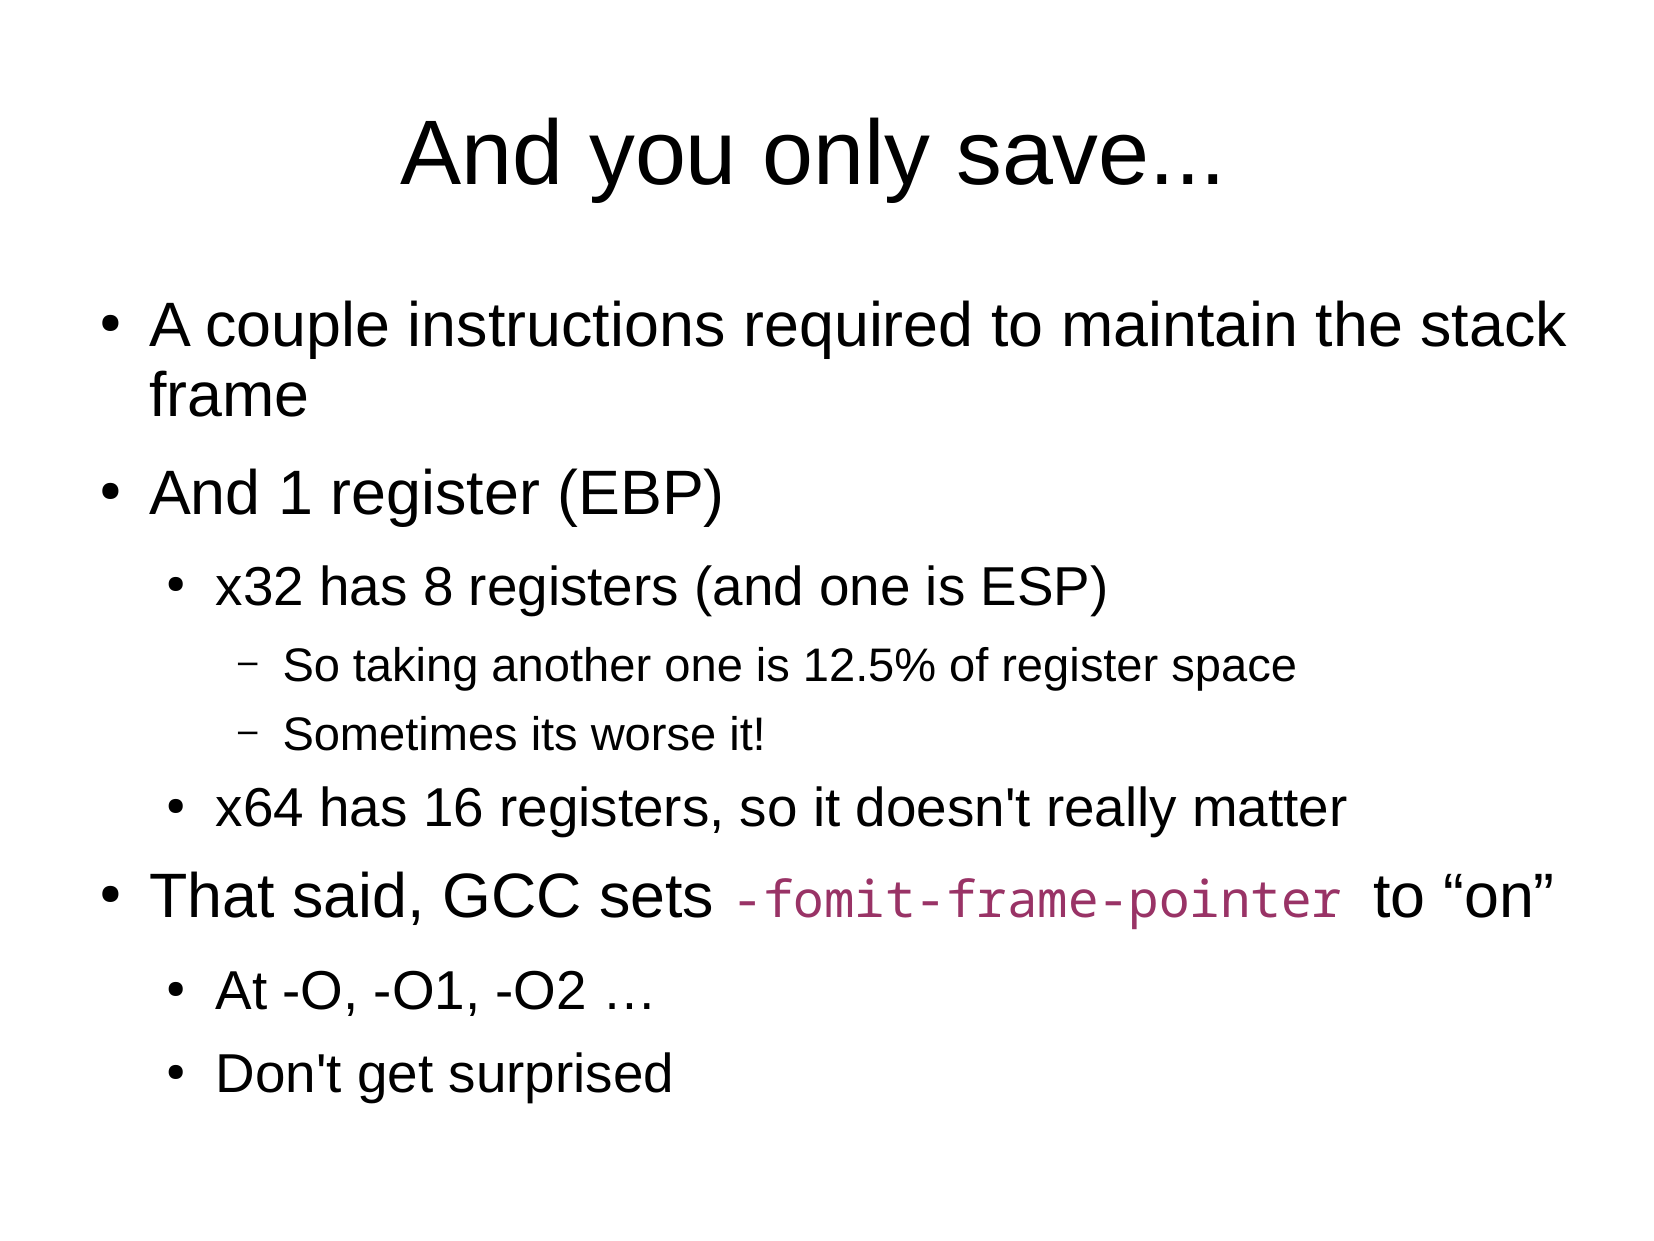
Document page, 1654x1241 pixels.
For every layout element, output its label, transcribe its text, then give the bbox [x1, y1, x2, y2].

list A couple instructions required to maintain the stack frame And 1 register (EBP) x32 has 8 registers (and one is ESP) So taking another one is 12.5% of register space Sometimes its worse it! x64 has 16 registers, so it doesn't really matter That said, GCC sets -fomit-frame-pointer to “on” At -O, -O1, -O2 … Don't get surprised [82, 290, 1571, 1126]
title And you only save... [82, 49, 1571, 257]
